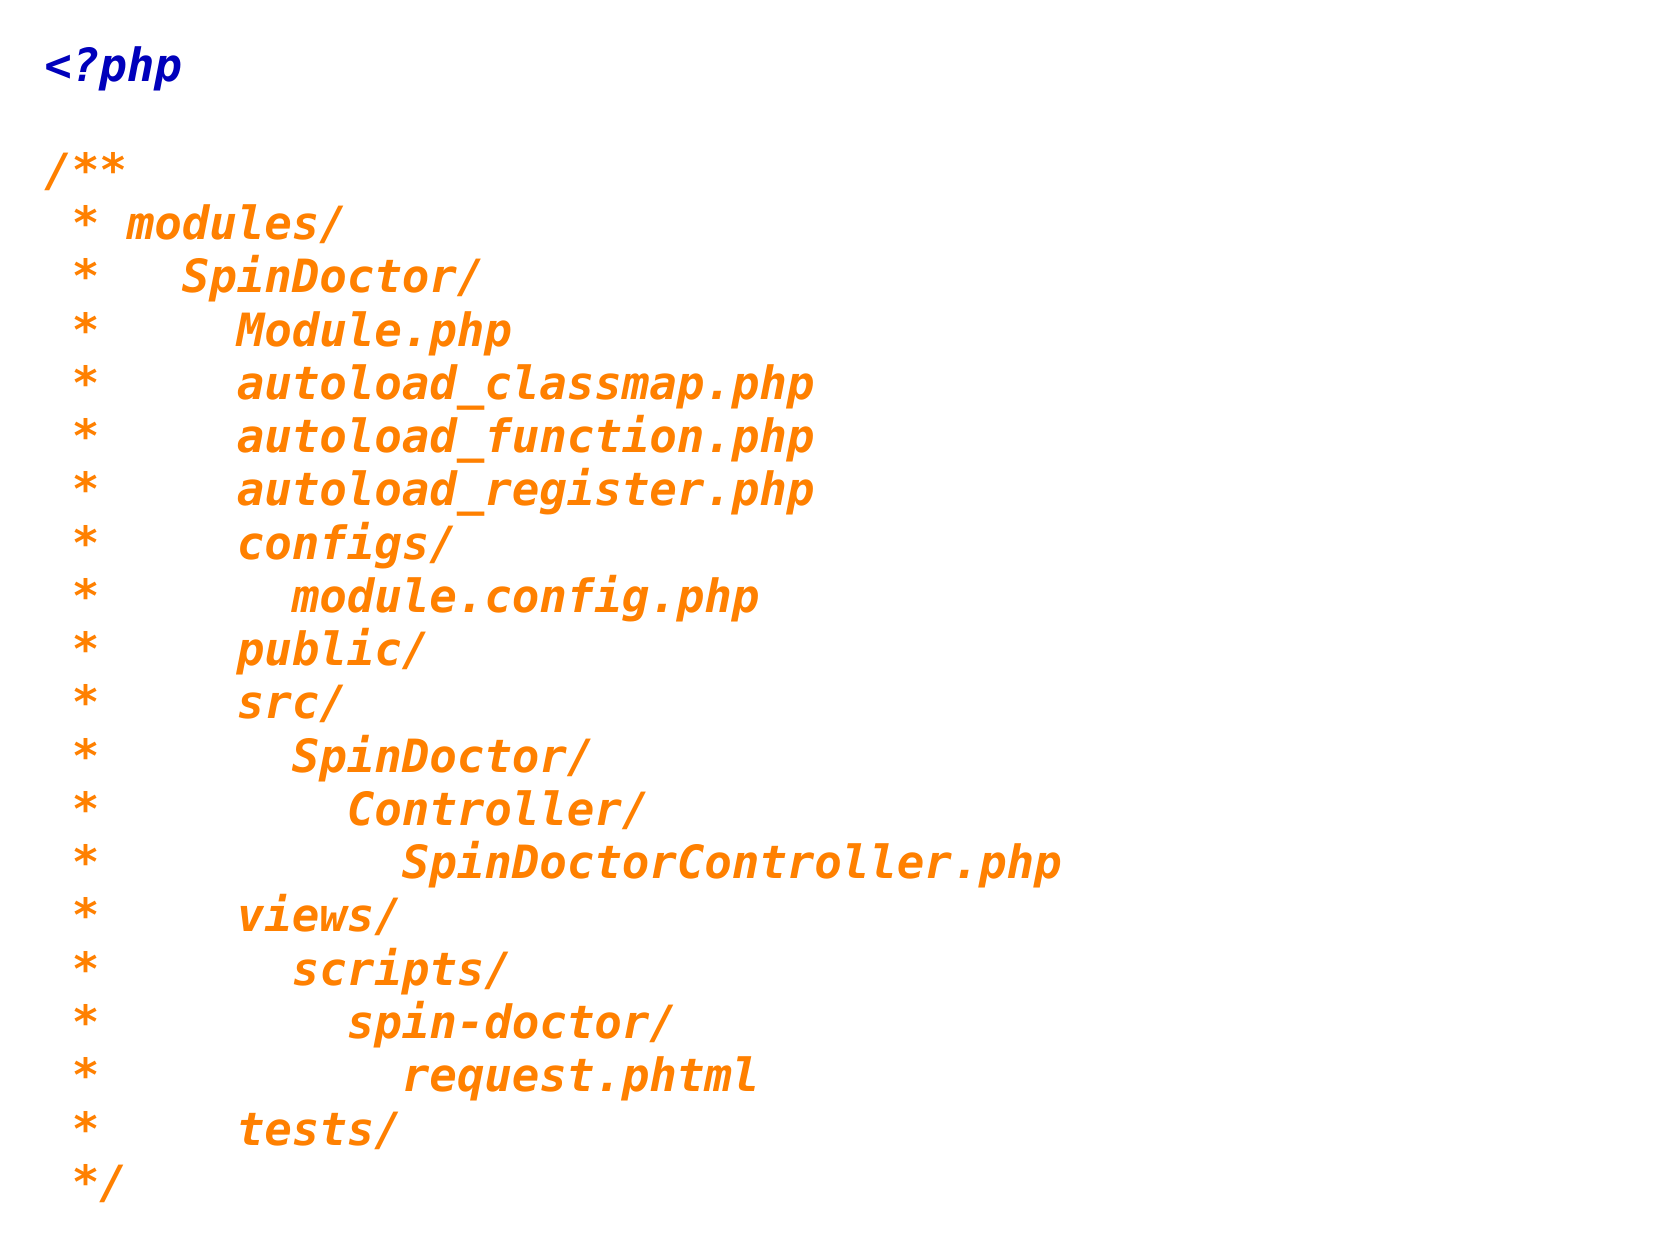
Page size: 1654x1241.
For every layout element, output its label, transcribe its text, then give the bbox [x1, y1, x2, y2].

text_box <?php /** * modules/ * SpinDoctor/ * Module.php * autoload_classmap.php * autoload_function.php * autoload_register.php * configs/ * module.config.php * public/ * src/ * SpinDoctor/ * Controller/ * SpinDoctorController.php * views/ * scripts/ * spin-doctor/ * request.phtml * tests/ */ [29, 31, 1625, 1217]
